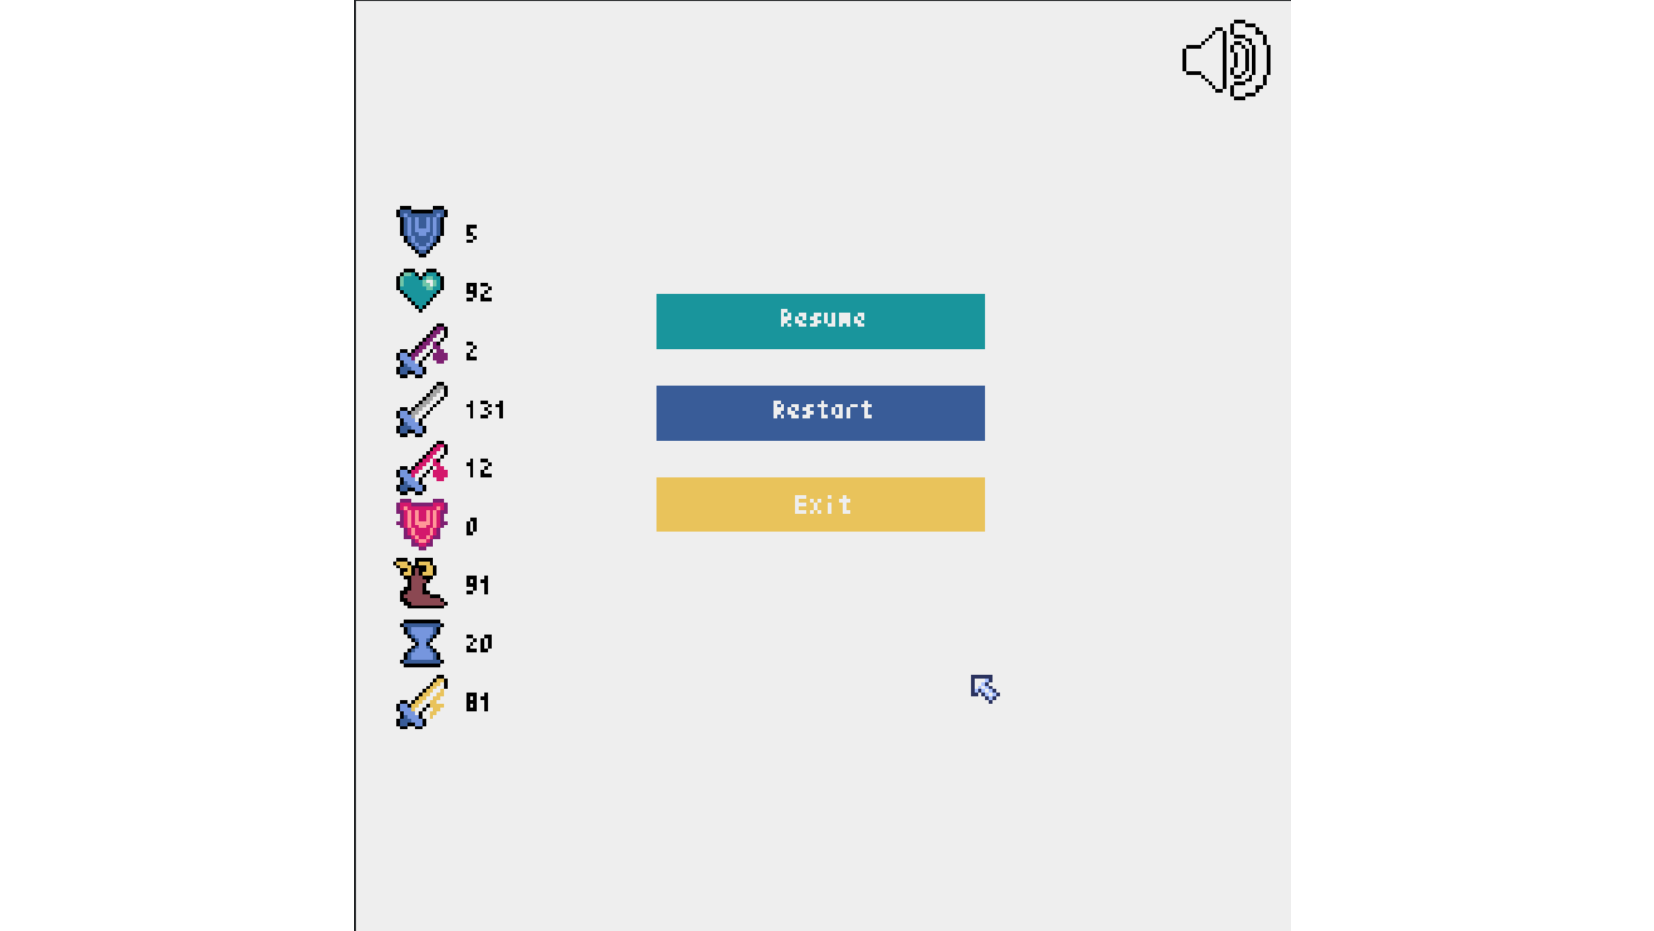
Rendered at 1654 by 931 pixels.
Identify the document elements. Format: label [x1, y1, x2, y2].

picture [354, 0, 1291, 931]
